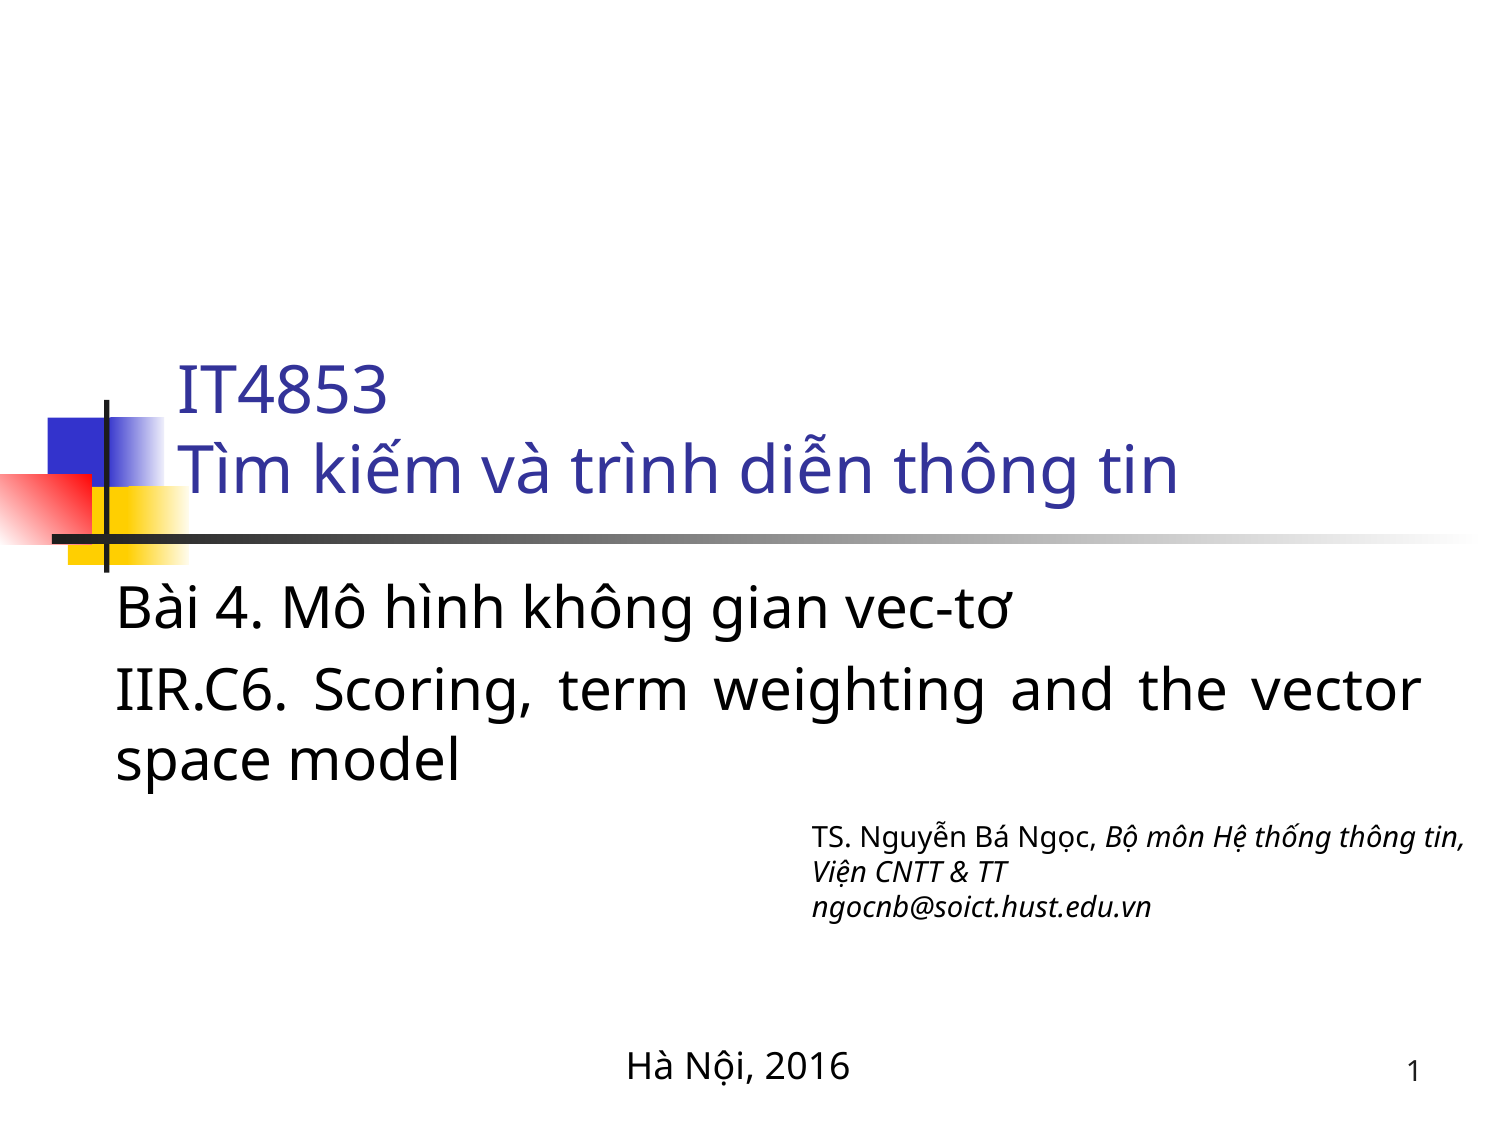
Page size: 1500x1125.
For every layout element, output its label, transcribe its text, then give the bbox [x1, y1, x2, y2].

text_box TS. Nguyễn Bá Ngọc, Bộ môn Hệ thống thông tin, Viện CNTT & TT ngocnb@soict.hust.edu.vn [797, 810, 1489, 931]
text_box Hà Nội, 2016 [490, 1034, 987, 1095]
title IT4853 Tìm kiếm và trình diễn thông tin [162, 275, 1438, 515]
subtitle Bài 4. Mô hình không gian vec-tơ IIR.C6. Scoring, term weighting and the vector space model [100, 562, 1438, 835]
slide_number <number> [1125, 1025, 1438, 1100]
